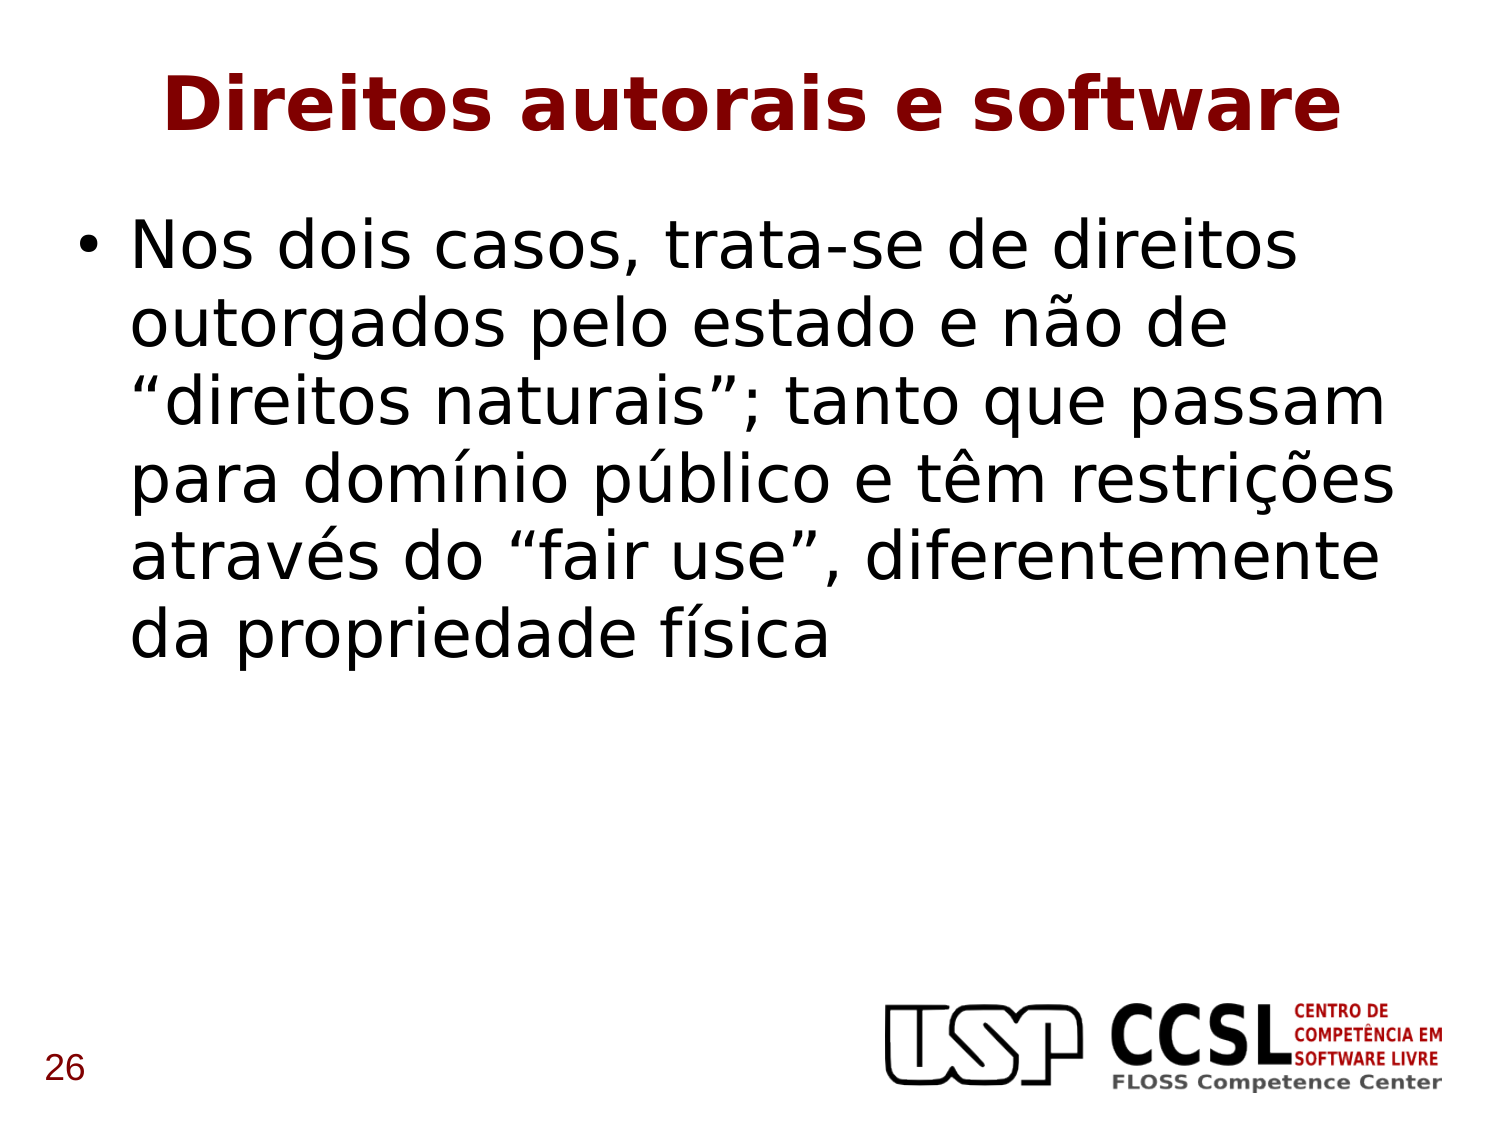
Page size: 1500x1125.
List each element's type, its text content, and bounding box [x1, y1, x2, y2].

title Direitos autorais e software [59, 29, 1447, 180]
picture [885, 1003, 1442, 1093]
list Nos dois casos, trata-se de direitos outorgados pelo estado e não de “direitos naturais”; tanto que passam para domínio público e têm restrições através do “fair use”, diferentemente da propriedade física [59, 206, 1447, 950]
